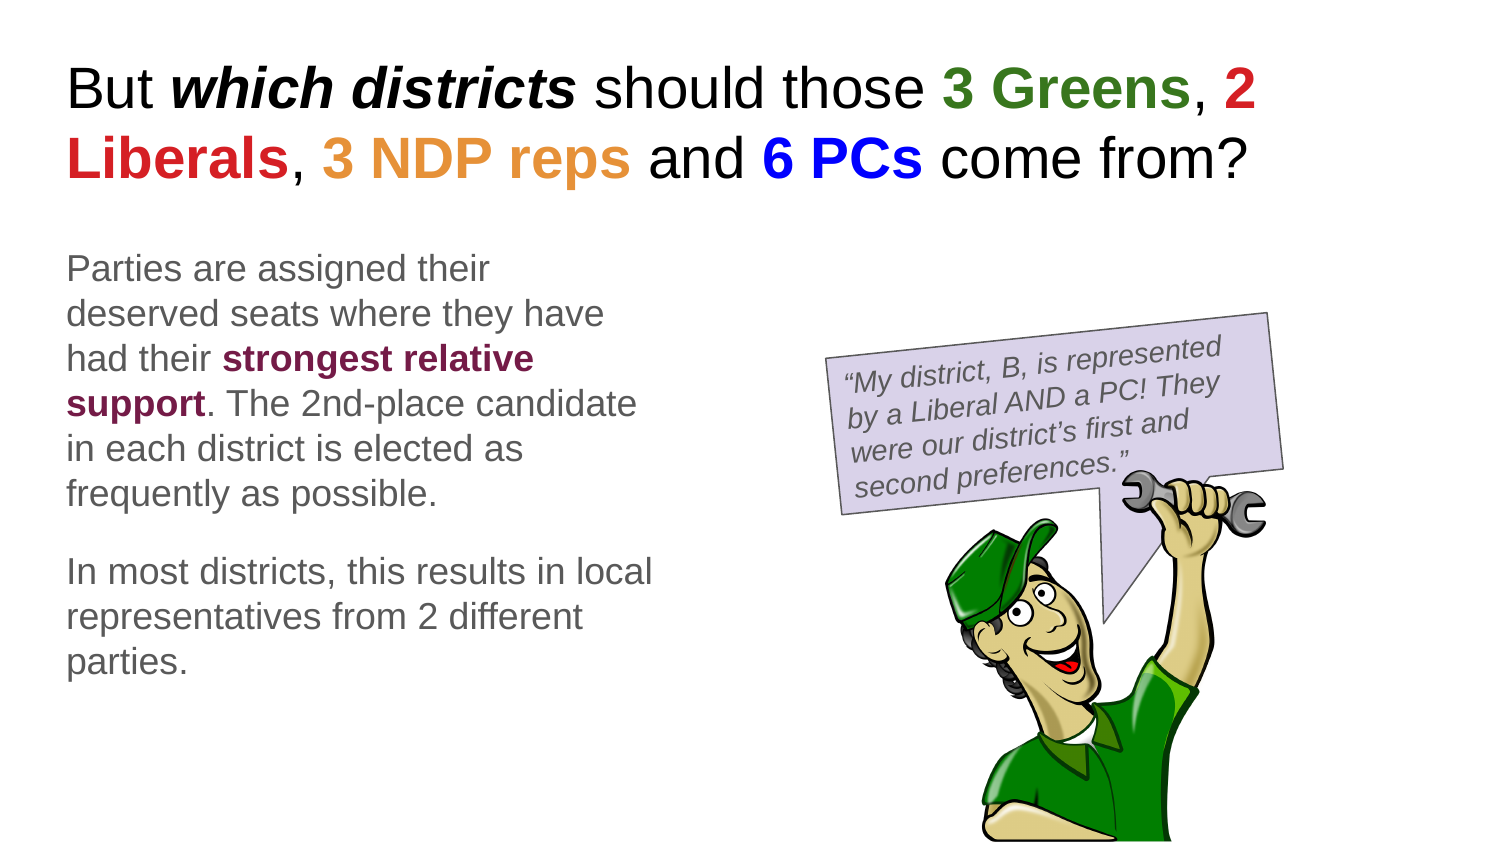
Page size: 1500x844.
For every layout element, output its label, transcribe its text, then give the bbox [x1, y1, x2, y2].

list Parties are assigned their deserved seats where they have had their strongest relative support. The 2nd-place candidate in each district is elected as frequently as possible. In most districts, this results in local representatives from 2 different parties. [51, 228, 669, 750]
text_box “My district, B, is represented by a Liberal AND a PC! They were our district’s first and second preferences.” [825, 312, 1284, 515]
title But which districts should those 3 Greens, 2 Liberals, 3 NDP reps and 6 PCs come from? [51, 35, 1449, 196]
picture [945, 470, 1266, 844]
